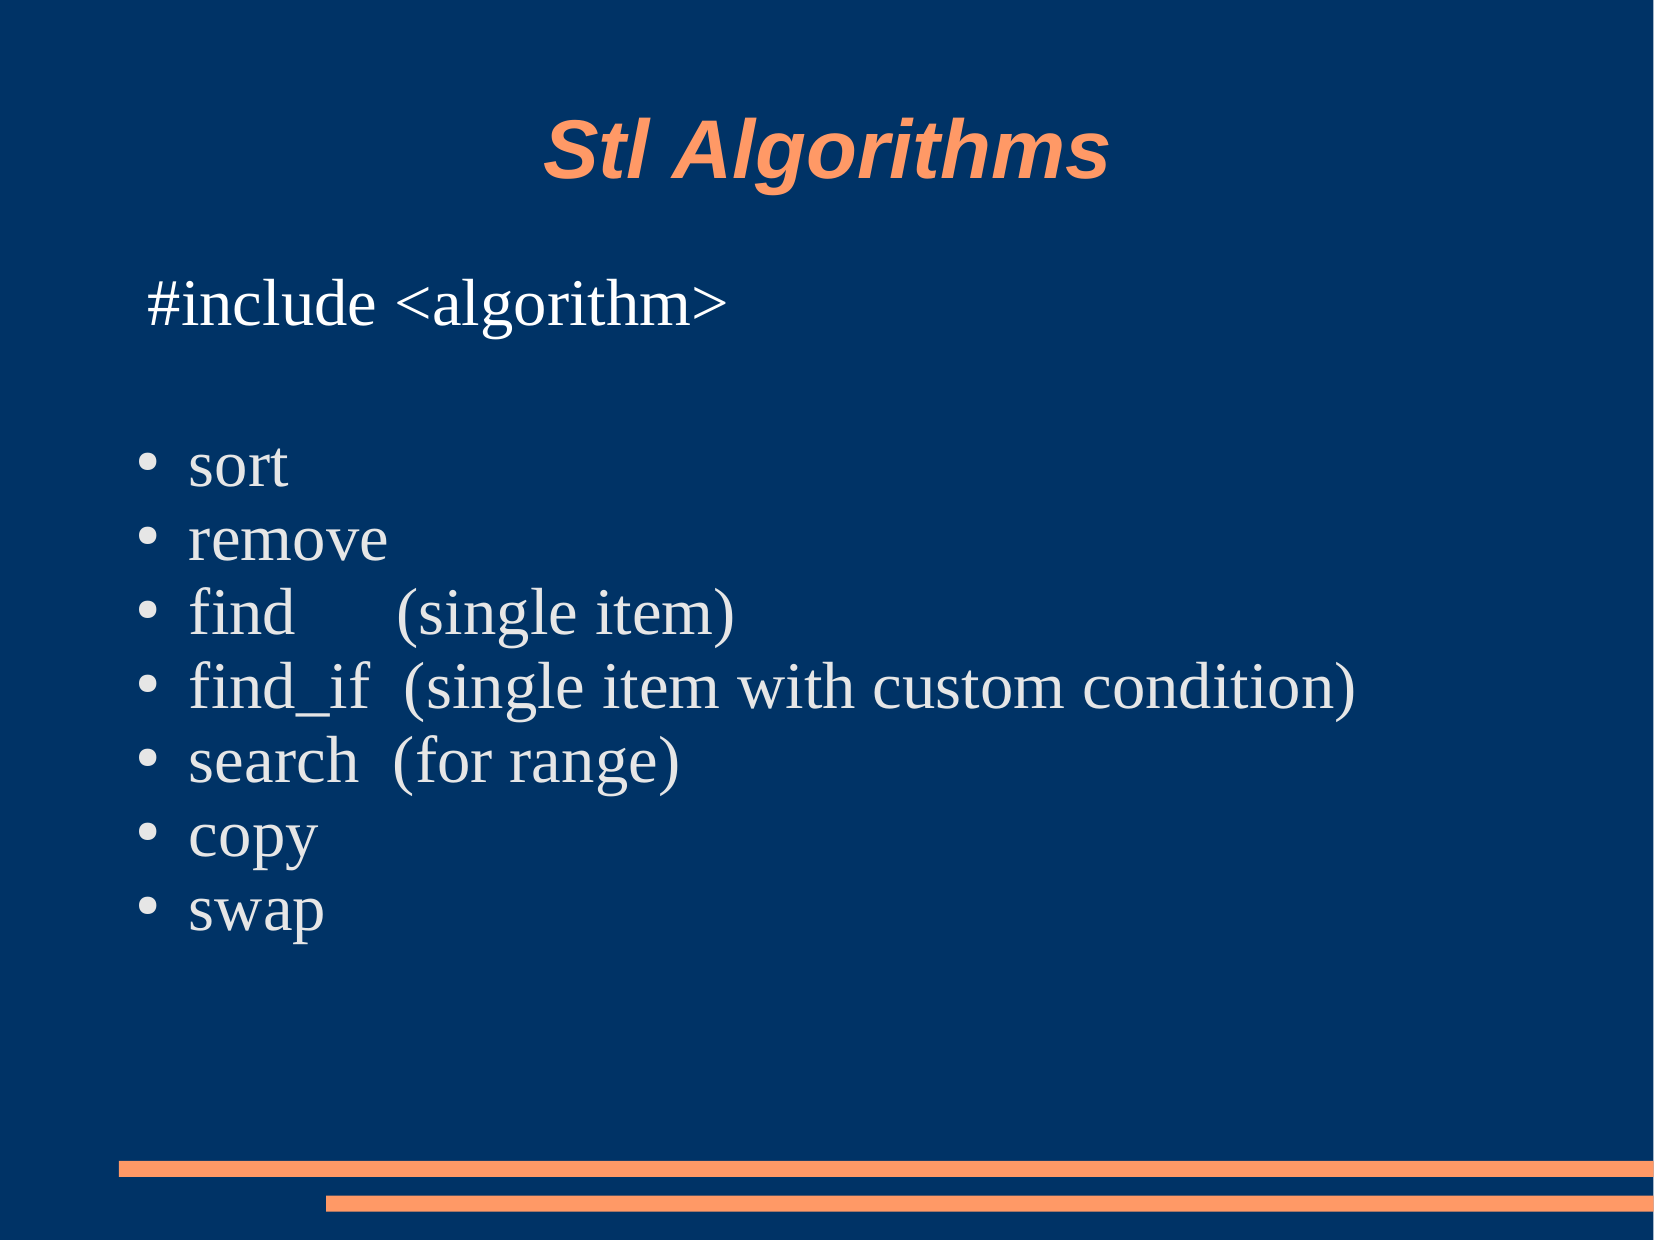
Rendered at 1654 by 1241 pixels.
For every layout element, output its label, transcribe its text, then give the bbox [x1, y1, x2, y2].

list sort remove find (single item) find_if (single item with custom condition) search (for range) copy swap [118, 426, 1558, 945]
text_box #include <algorithm> [147, 265, 1004, 340]
title Stl Algorithms [121, 46, 1534, 254]
